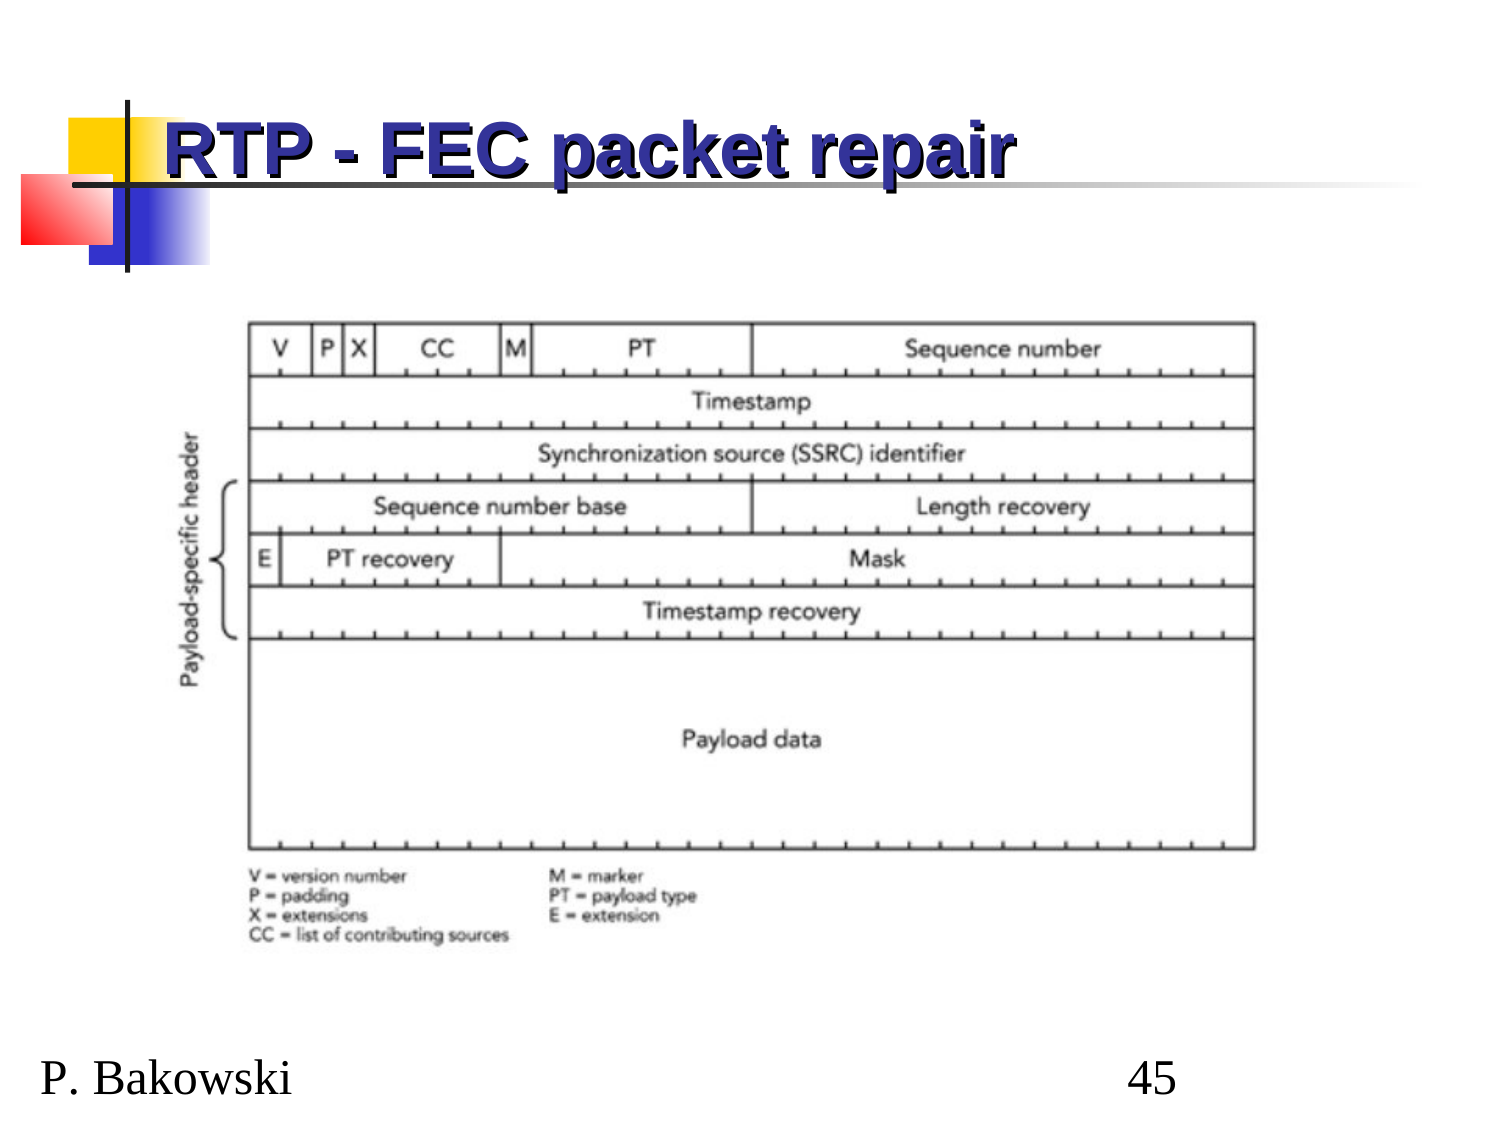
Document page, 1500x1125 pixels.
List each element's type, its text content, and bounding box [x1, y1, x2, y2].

picture [154, 291, 1311, 957]
title RTP - FEC packet repair [147, 92, 1500, 213]
